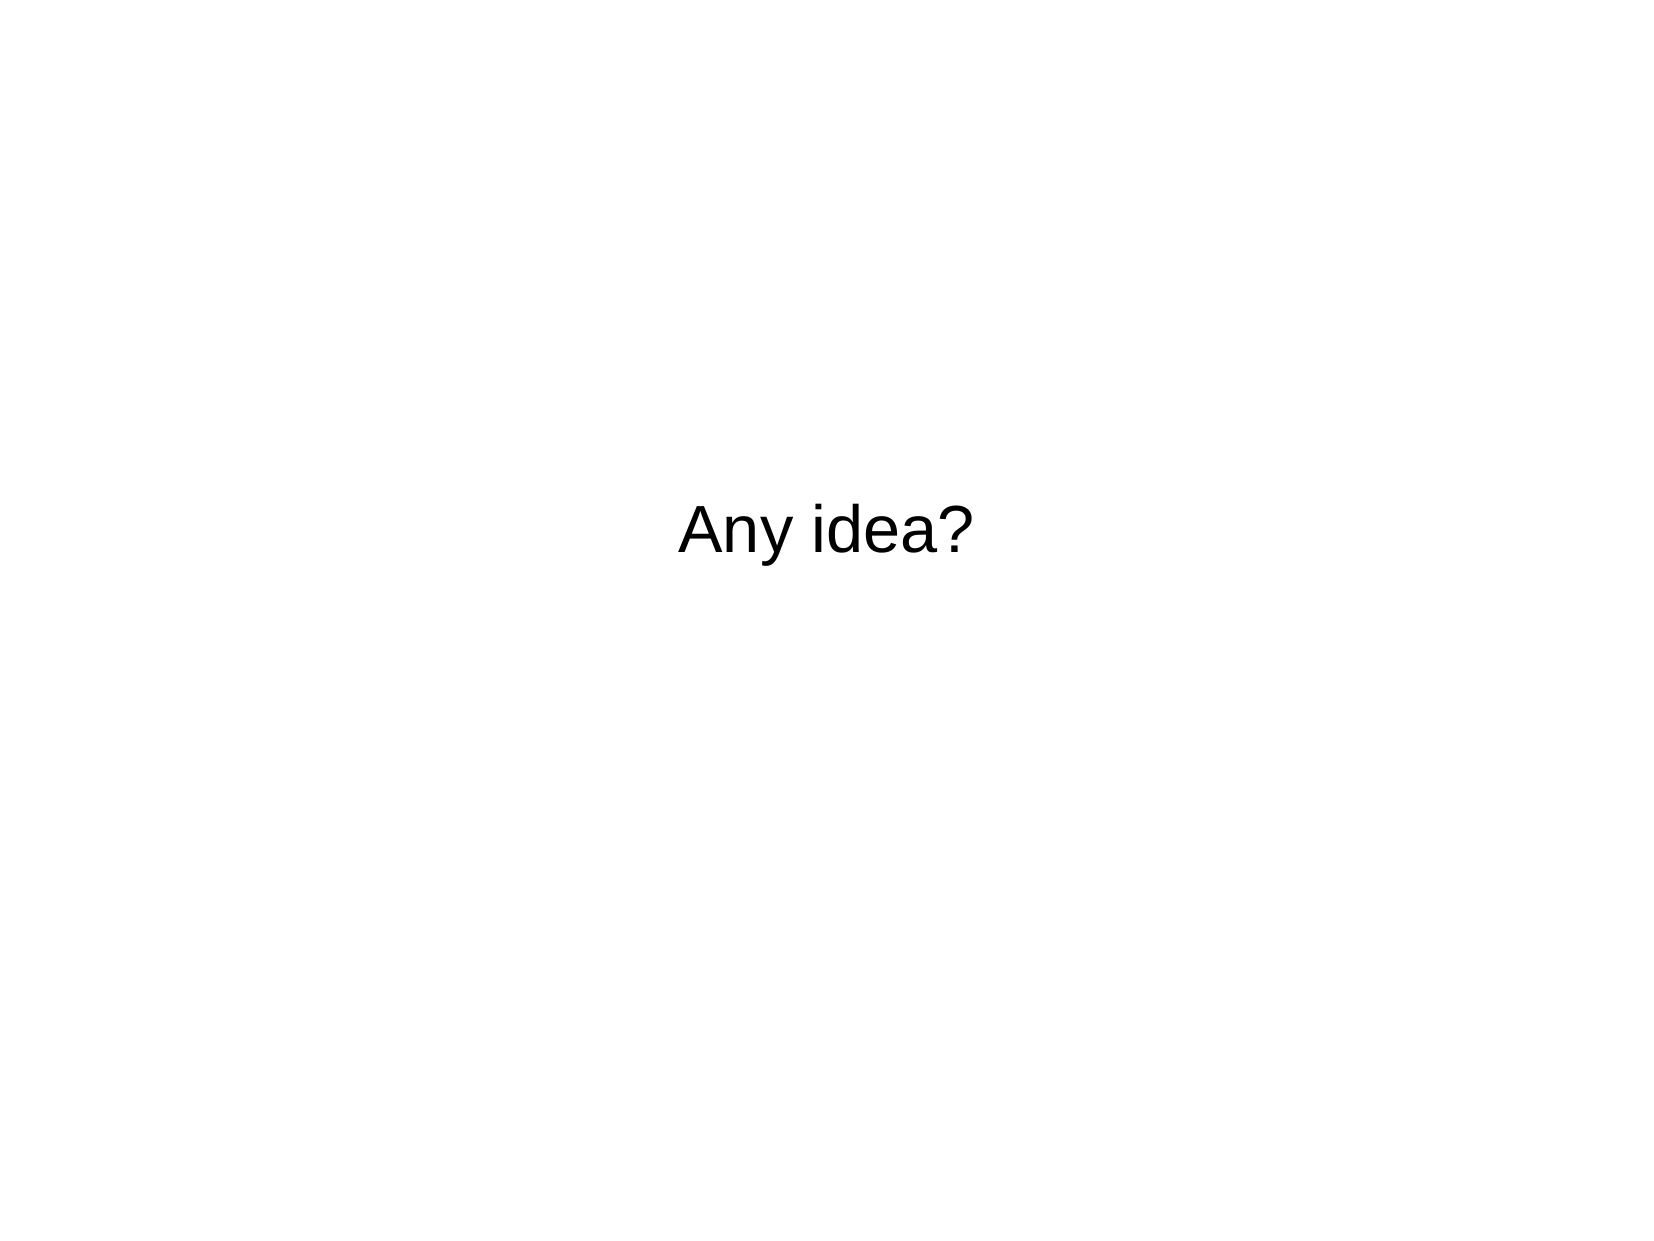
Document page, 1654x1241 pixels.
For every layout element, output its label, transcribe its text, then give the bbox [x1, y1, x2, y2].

subtitle Any idea? [82, 49, 1571, 1010]
